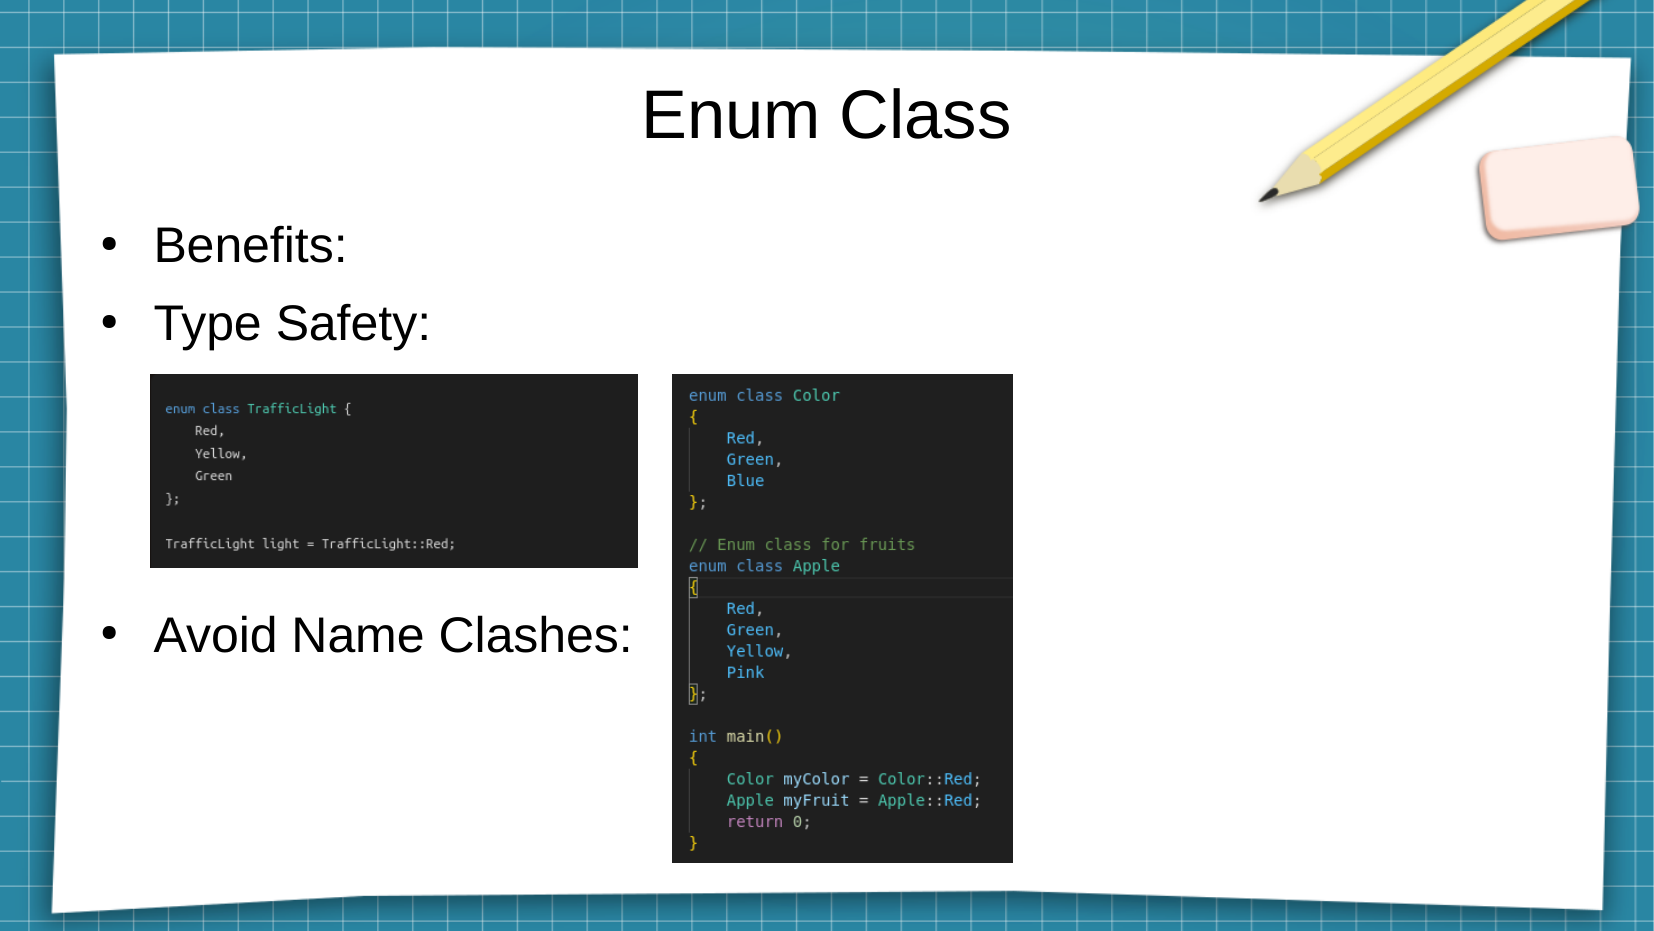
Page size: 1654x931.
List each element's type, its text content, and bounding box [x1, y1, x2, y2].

picture [0, 0, 1654, 931]
title Enum Class [82, 37, 1571, 193]
list Benefits: Type Safety: Avoid Name Clashes: [82, 217, 1571, 758]
